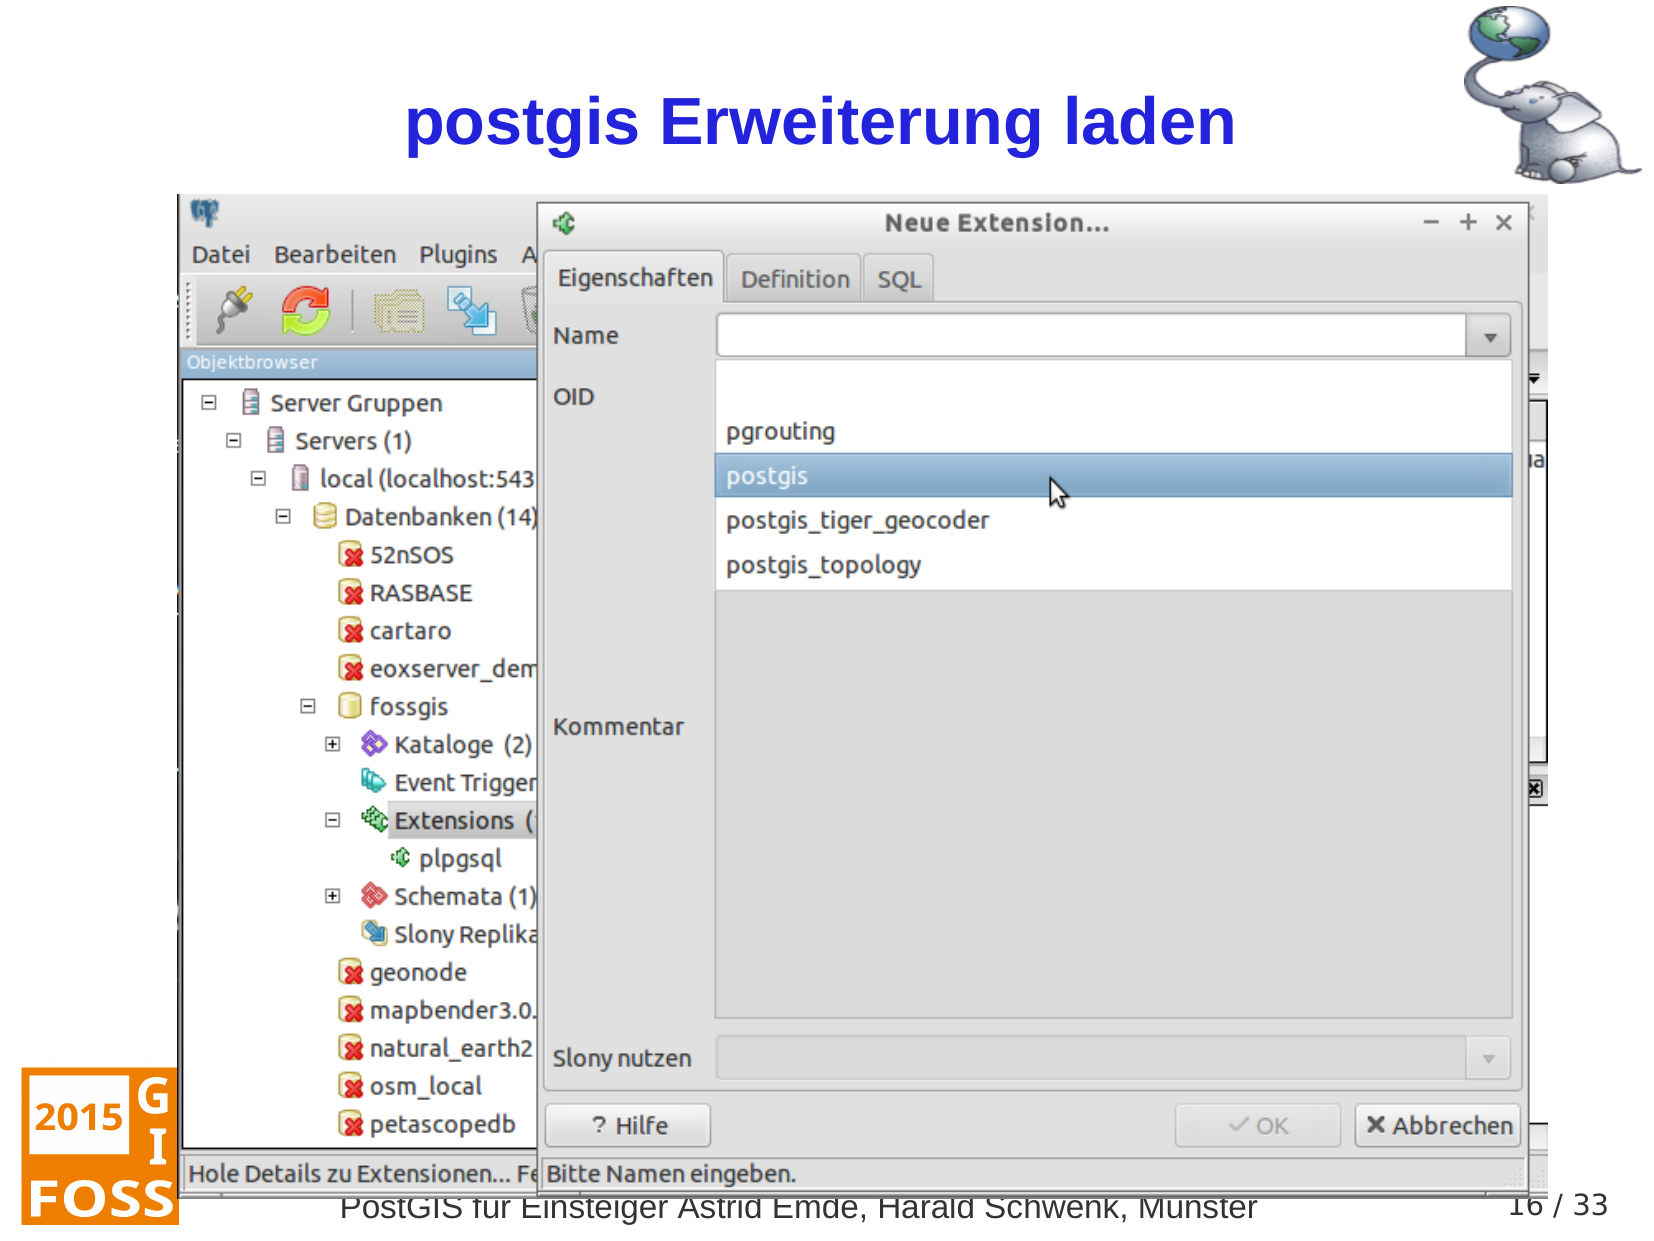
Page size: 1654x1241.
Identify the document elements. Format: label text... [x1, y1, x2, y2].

picture [1464, 6, 1642, 184]
title postgis Erweiterung laden [76, 47, 1565, 195]
picture [11, 194, 1548, 1235]
